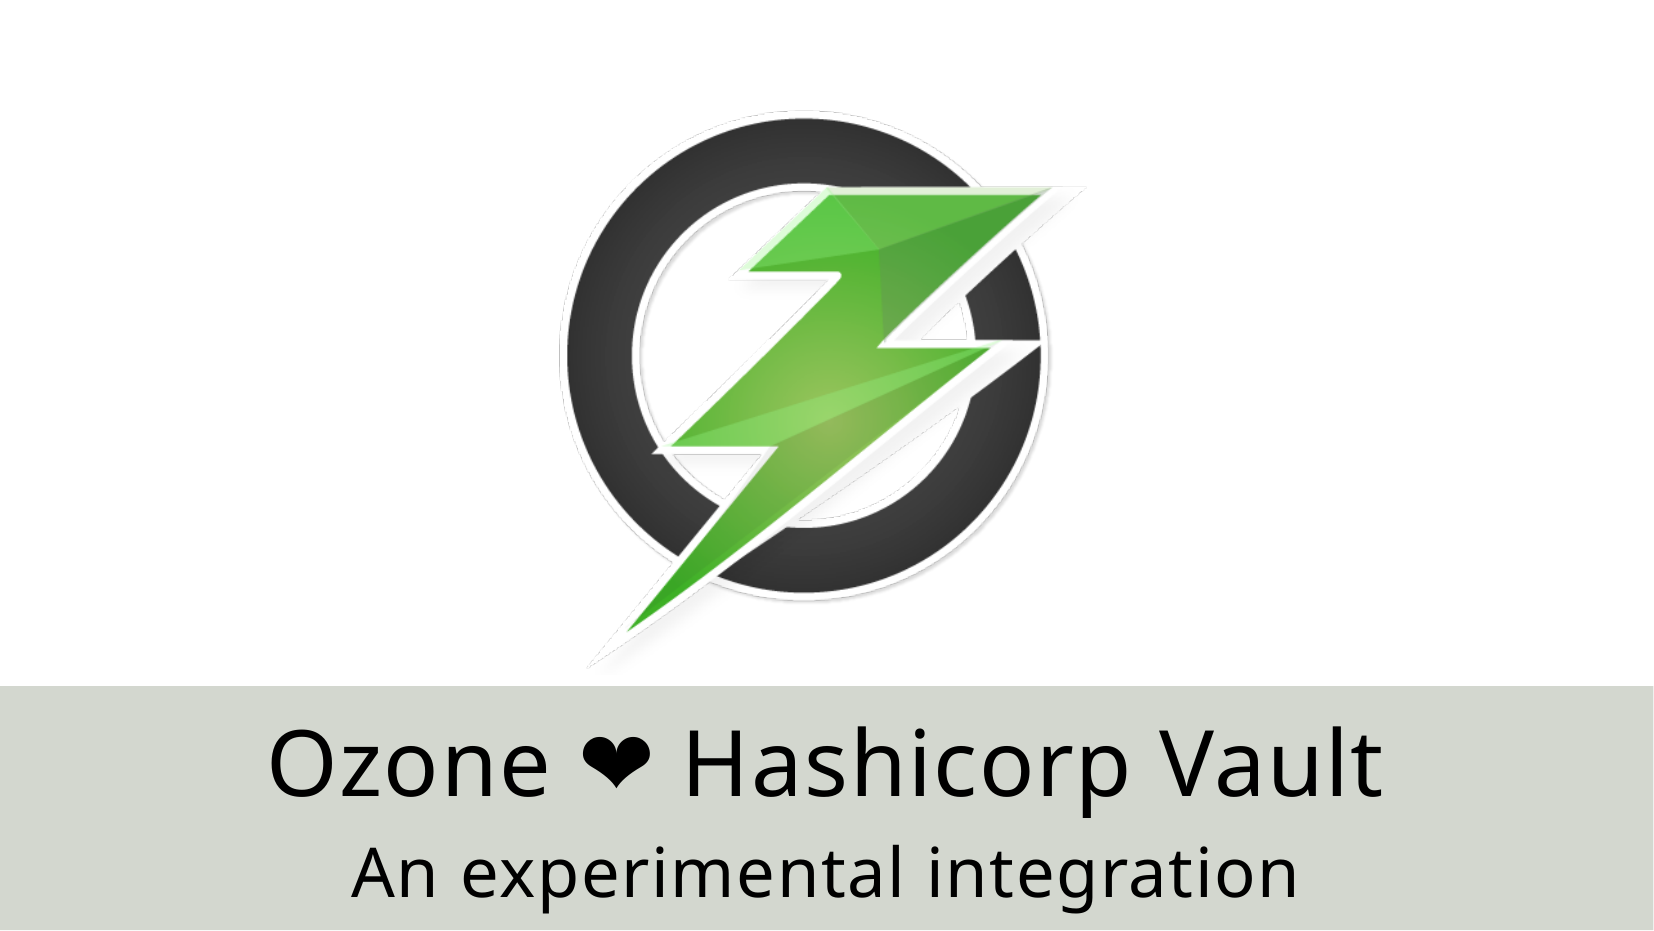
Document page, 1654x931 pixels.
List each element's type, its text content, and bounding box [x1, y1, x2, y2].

title Ozone ❤️ Hashicorp Vault An experimental integration [0, 686, 1654, 931]
picture [552, 100, 1094, 675]
